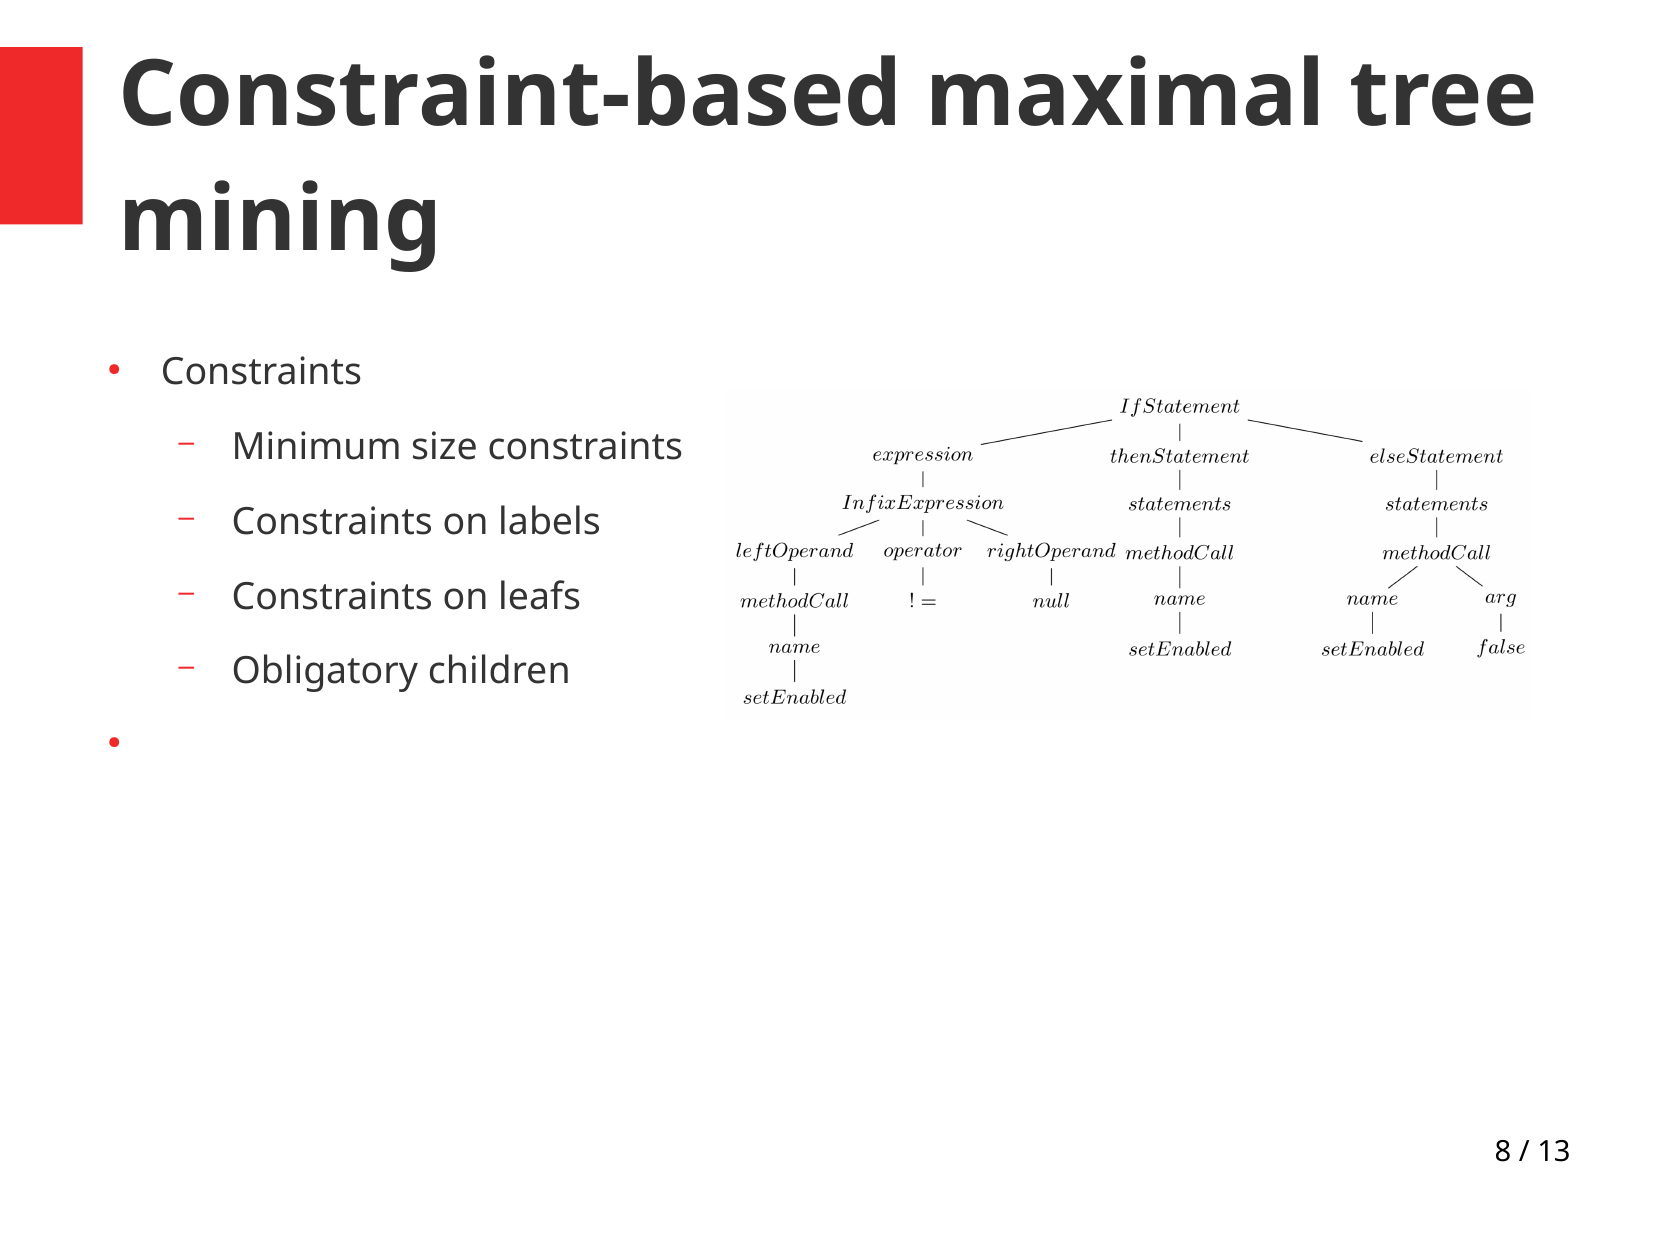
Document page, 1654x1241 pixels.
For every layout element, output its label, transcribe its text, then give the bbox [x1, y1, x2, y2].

list Constraints Minimum size constraints Constraints on labels Constraints on leafs Obligatory children [90, 345, 1621, 1081]
title Constraint-based maximal tree mining [118, 27, 1571, 278]
picture [726, 389, 1531, 721]
